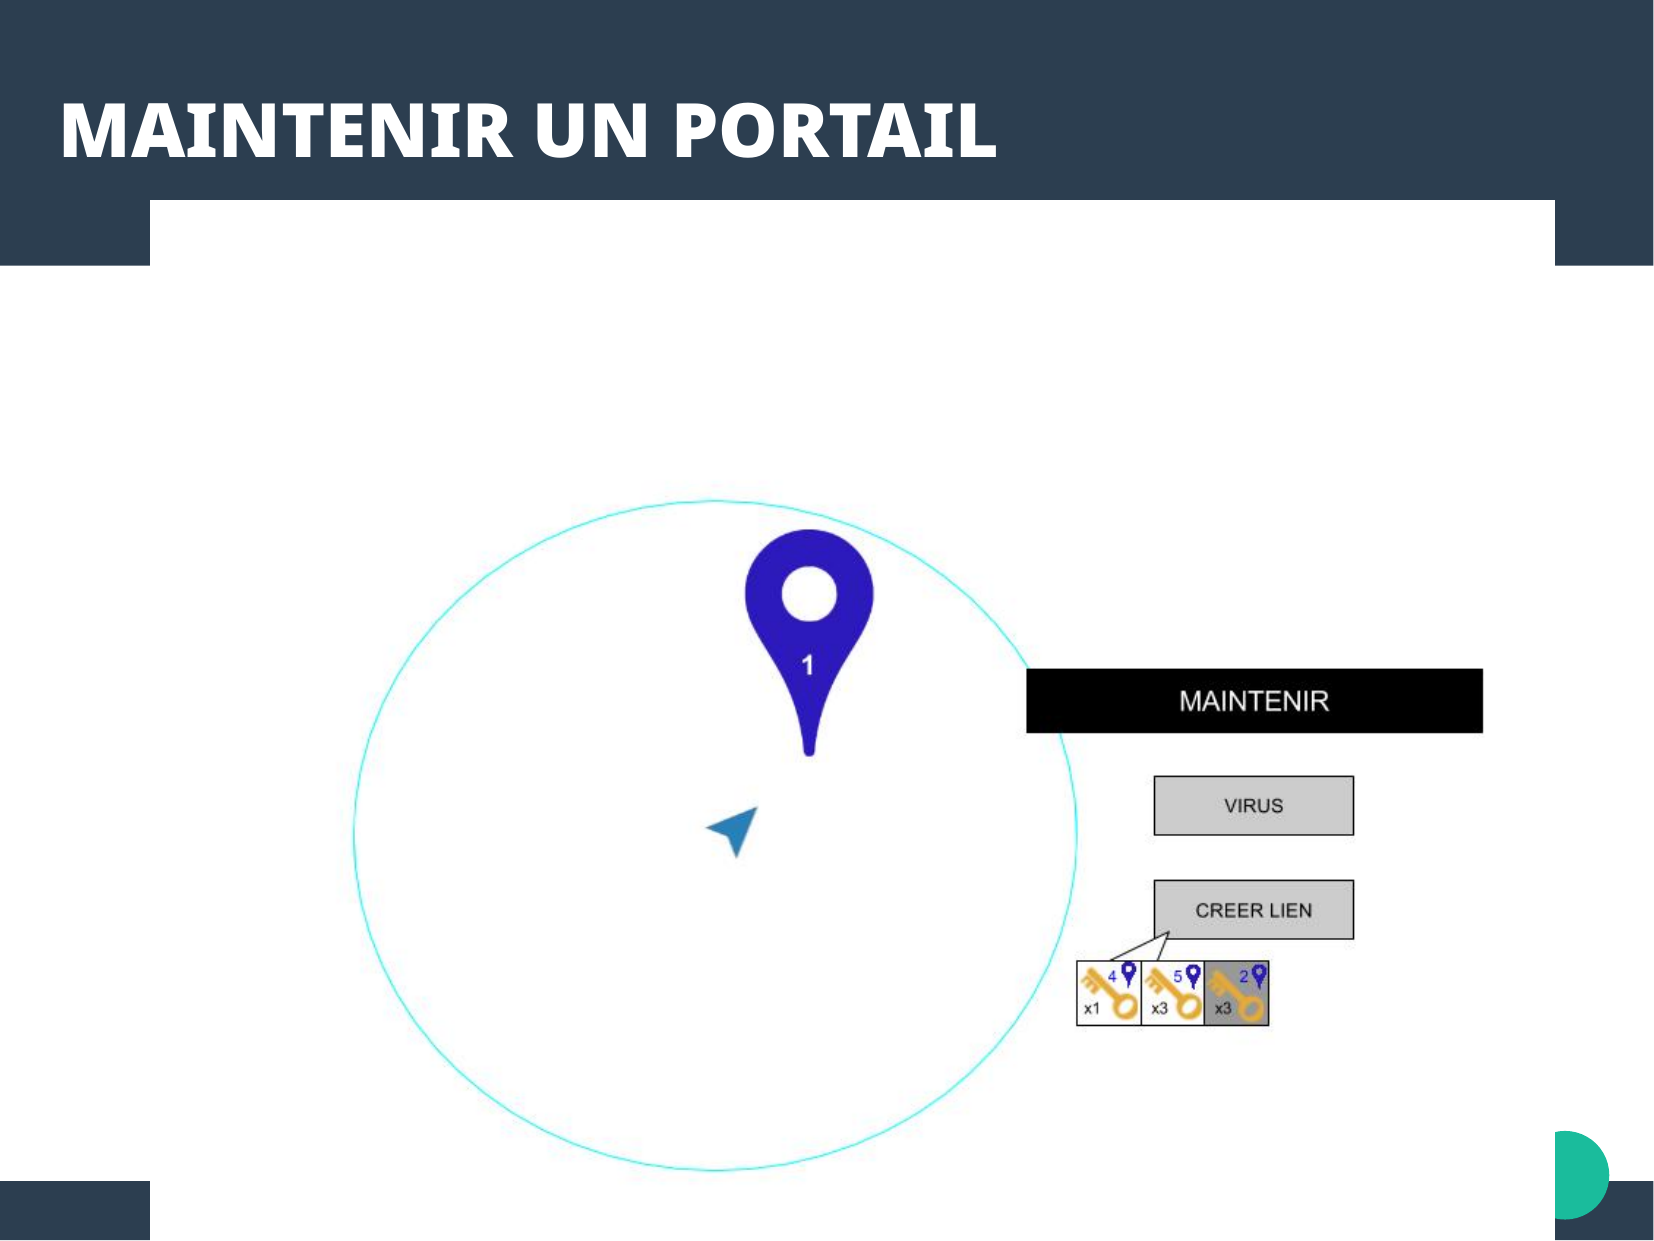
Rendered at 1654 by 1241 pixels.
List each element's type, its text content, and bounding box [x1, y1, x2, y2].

title MAINTENIR UN PORTAIL [59, 49, 1595, 207]
picture [150, 200, 1555, 1241]
